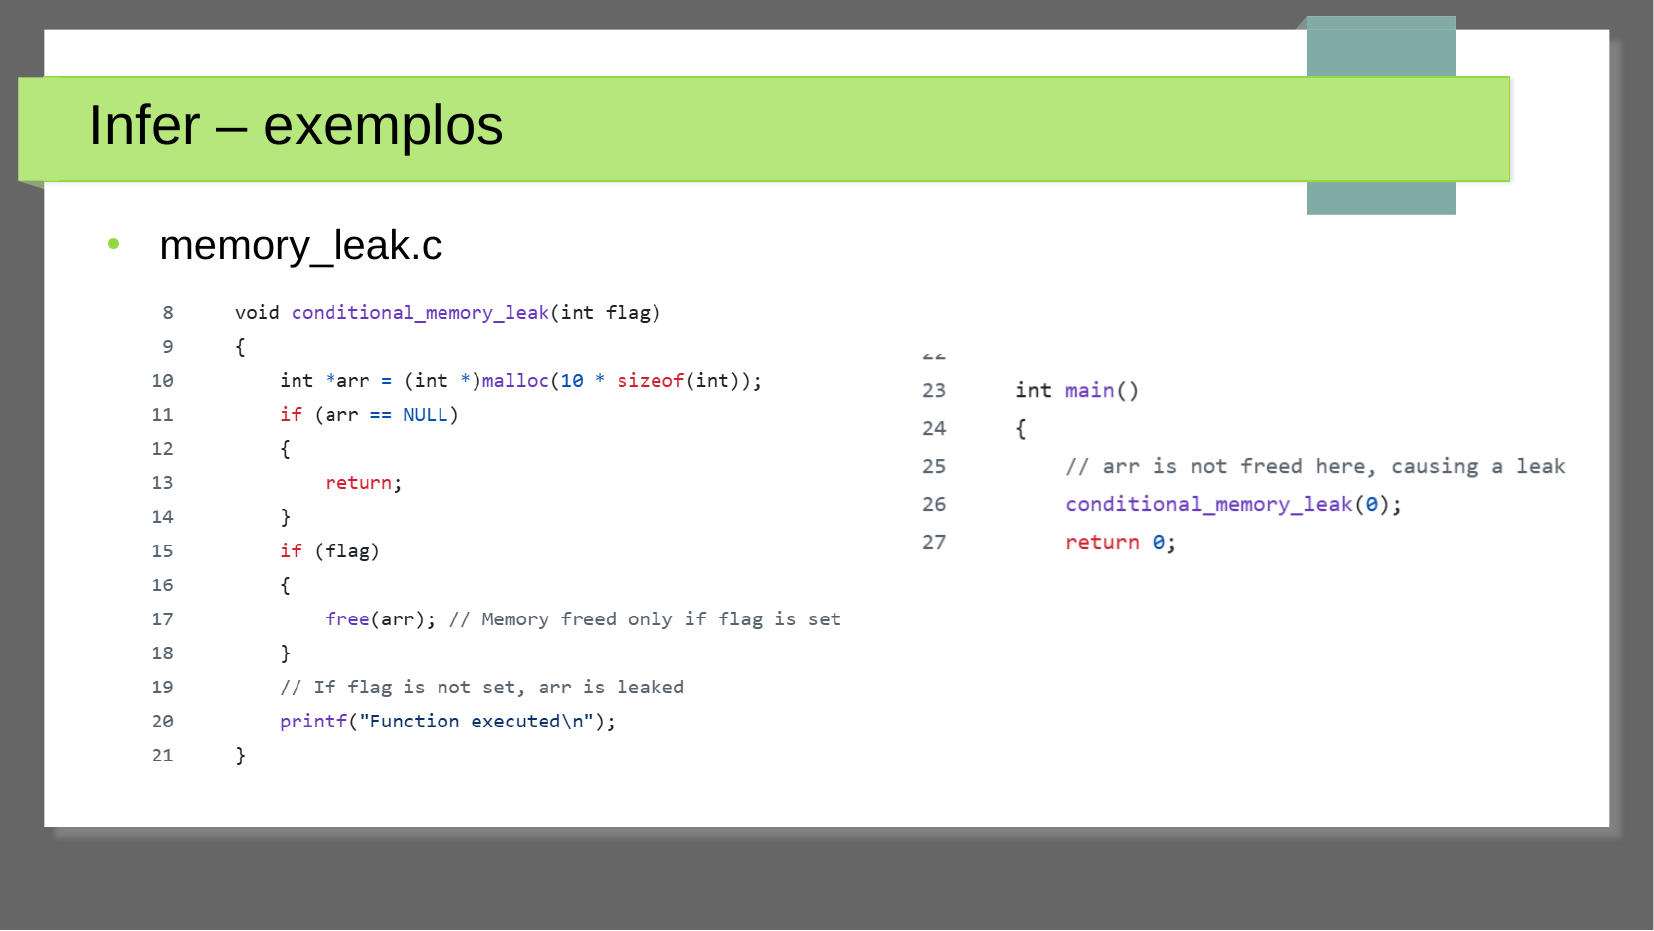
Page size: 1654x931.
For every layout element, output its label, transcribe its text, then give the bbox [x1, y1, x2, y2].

list memory_leak.c [88, 221, 1565, 813]
picture [118, 295, 1595, 768]
title Infer – exemplos [88, 73, 1506, 178]
